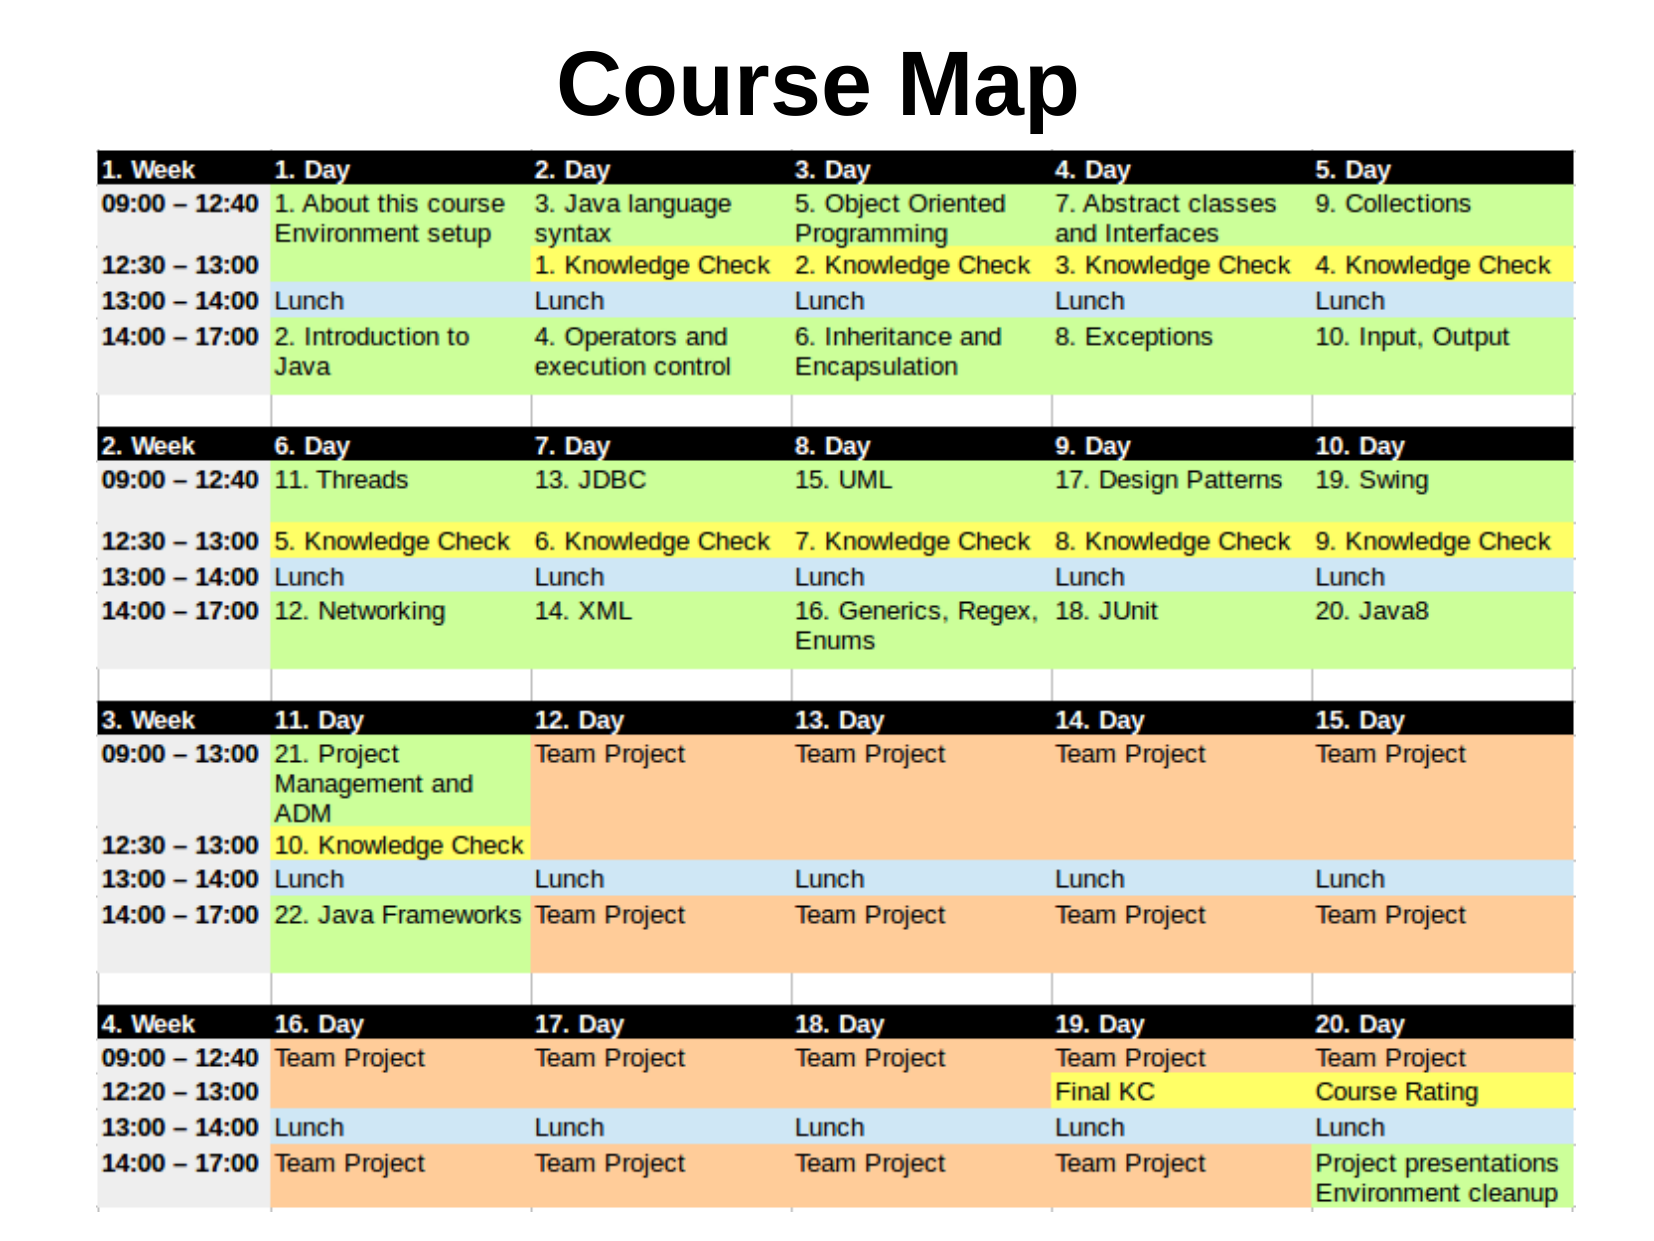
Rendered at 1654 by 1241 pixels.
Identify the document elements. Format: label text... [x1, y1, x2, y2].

title Course Map [75, 32, 1564, 136]
picture [96, 149, 1576, 1213]
